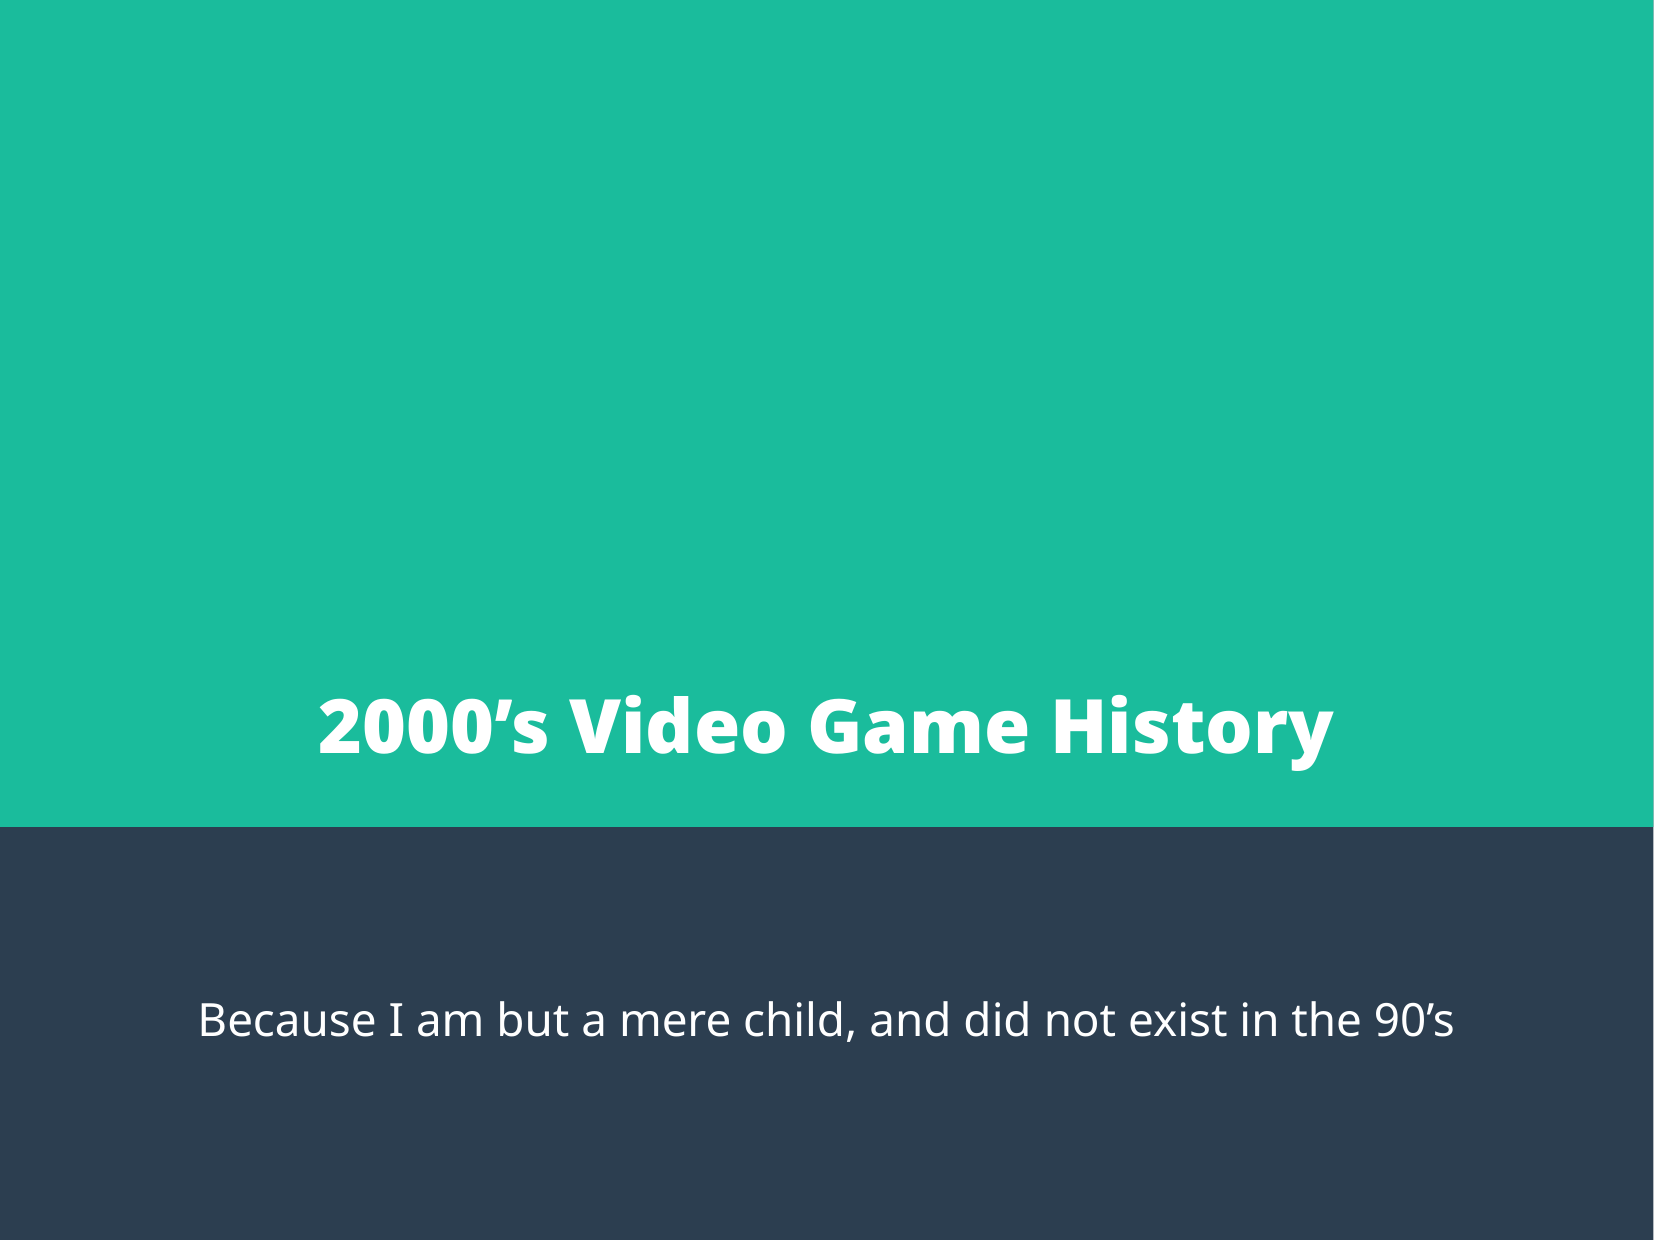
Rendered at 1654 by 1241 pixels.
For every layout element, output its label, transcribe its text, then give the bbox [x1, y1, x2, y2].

title 2000’s Video Game History [59, 620, 1595, 778]
subtitle Because I am but a mere child, and did not exist in the 90’s [59, 856, 1595, 1182]
